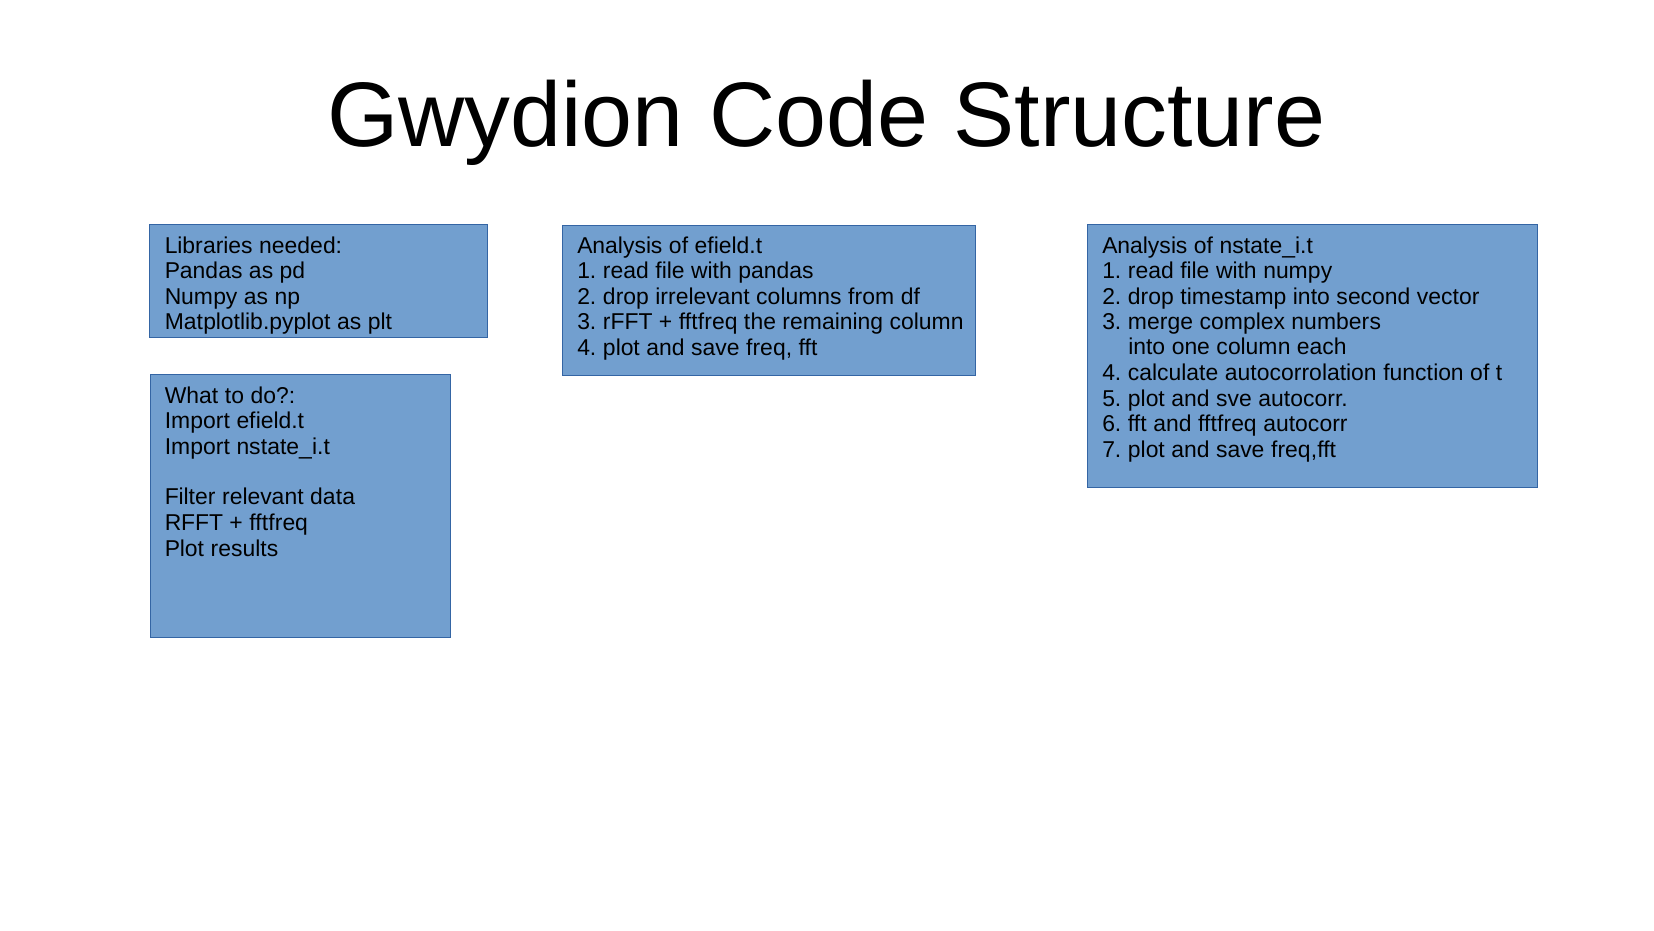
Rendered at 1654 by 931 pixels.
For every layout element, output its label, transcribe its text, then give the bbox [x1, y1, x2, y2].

text_box Libraries needed: Pandas as pd Numpy as np Matplotlib.pyplot as plt [149, 224, 488, 338]
text_box Analysis of nstate_i.t 1. read file with numpy 2. drop timestamp into second vector 3. merge complex numbers into one column each 4. calculate autocorrolation function of t 5. plot and sve autocorr. 6. fft and fftfreq autocorr 7. plot and save freq,fft [1087, 224, 1538, 488]
title Gwydion Code Structure [82, 37, 1571, 193]
text_box Analysis of efield.t 1. read file with pandas 2. drop irrelevant columns from df 3. rFFT + fftfreq the remaining column 4. plot and save freq, fft [562, 225, 976, 376]
text_box What to do?: Import efield.t Import nstate_i.t Filter relevant data RFFT + fftfreq Plot results [150, 374, 451, 638]
